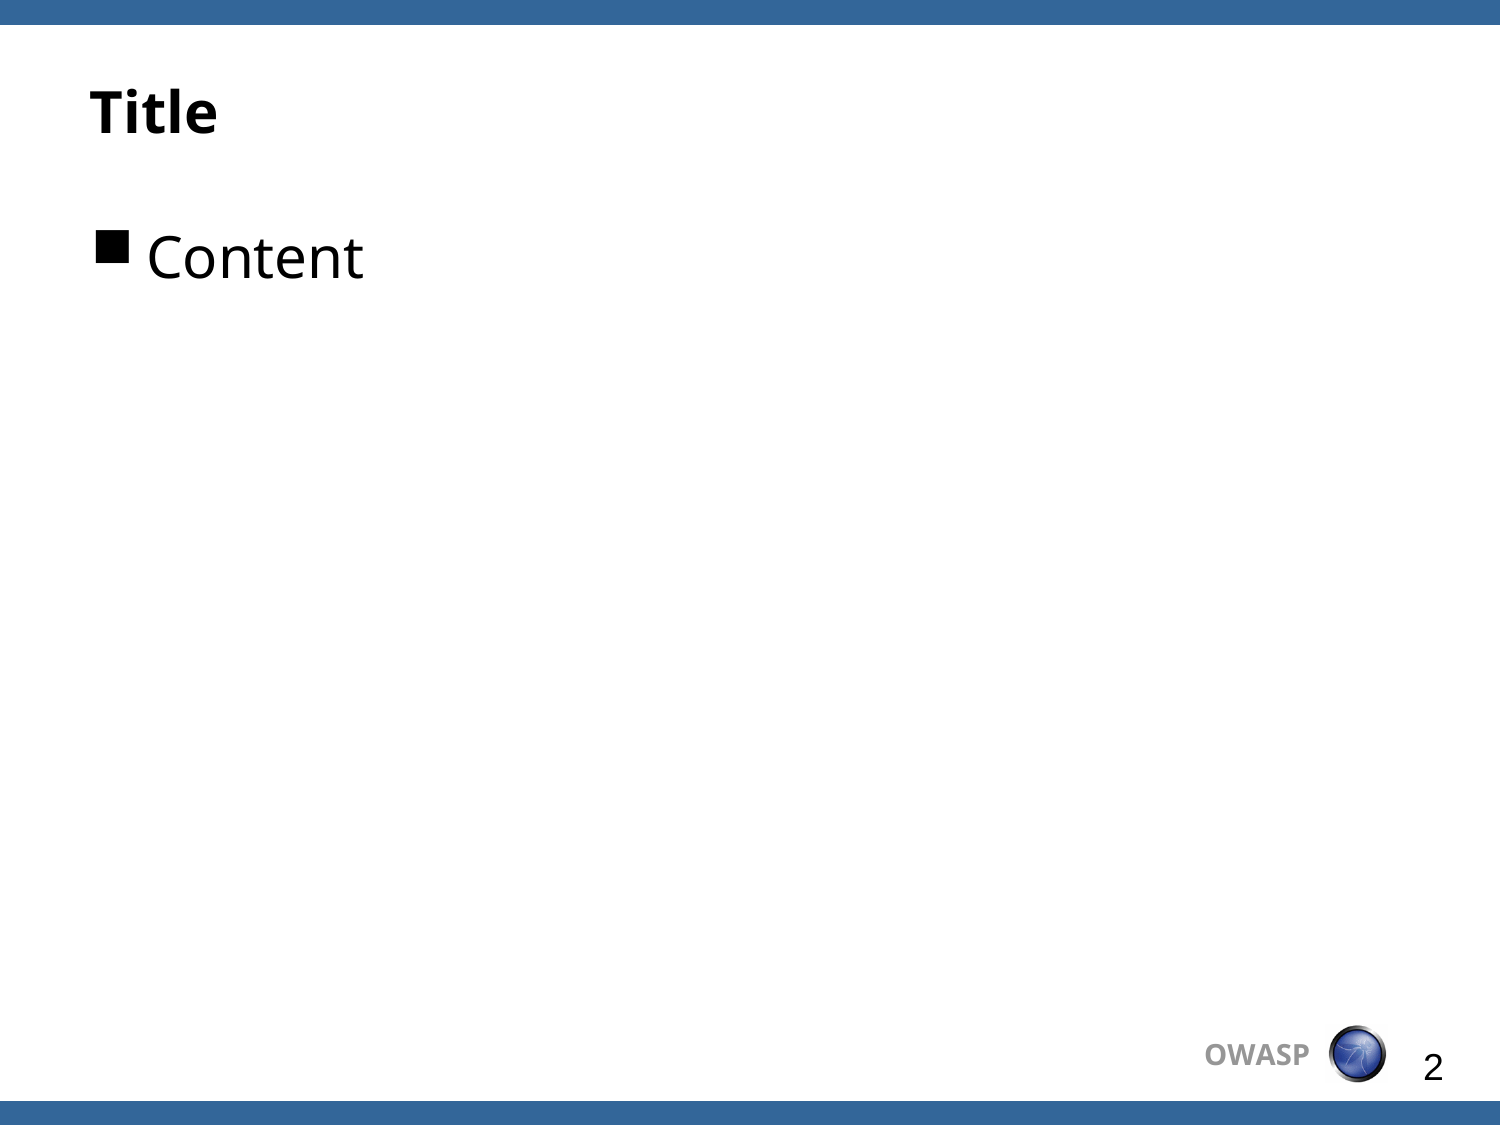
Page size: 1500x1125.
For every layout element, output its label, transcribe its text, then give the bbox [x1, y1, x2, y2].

title Title [75, 45, 1426, 176]
picture [1325, 1024, 1388, 1083]
list Content [75, 212, 1426, 1005]
